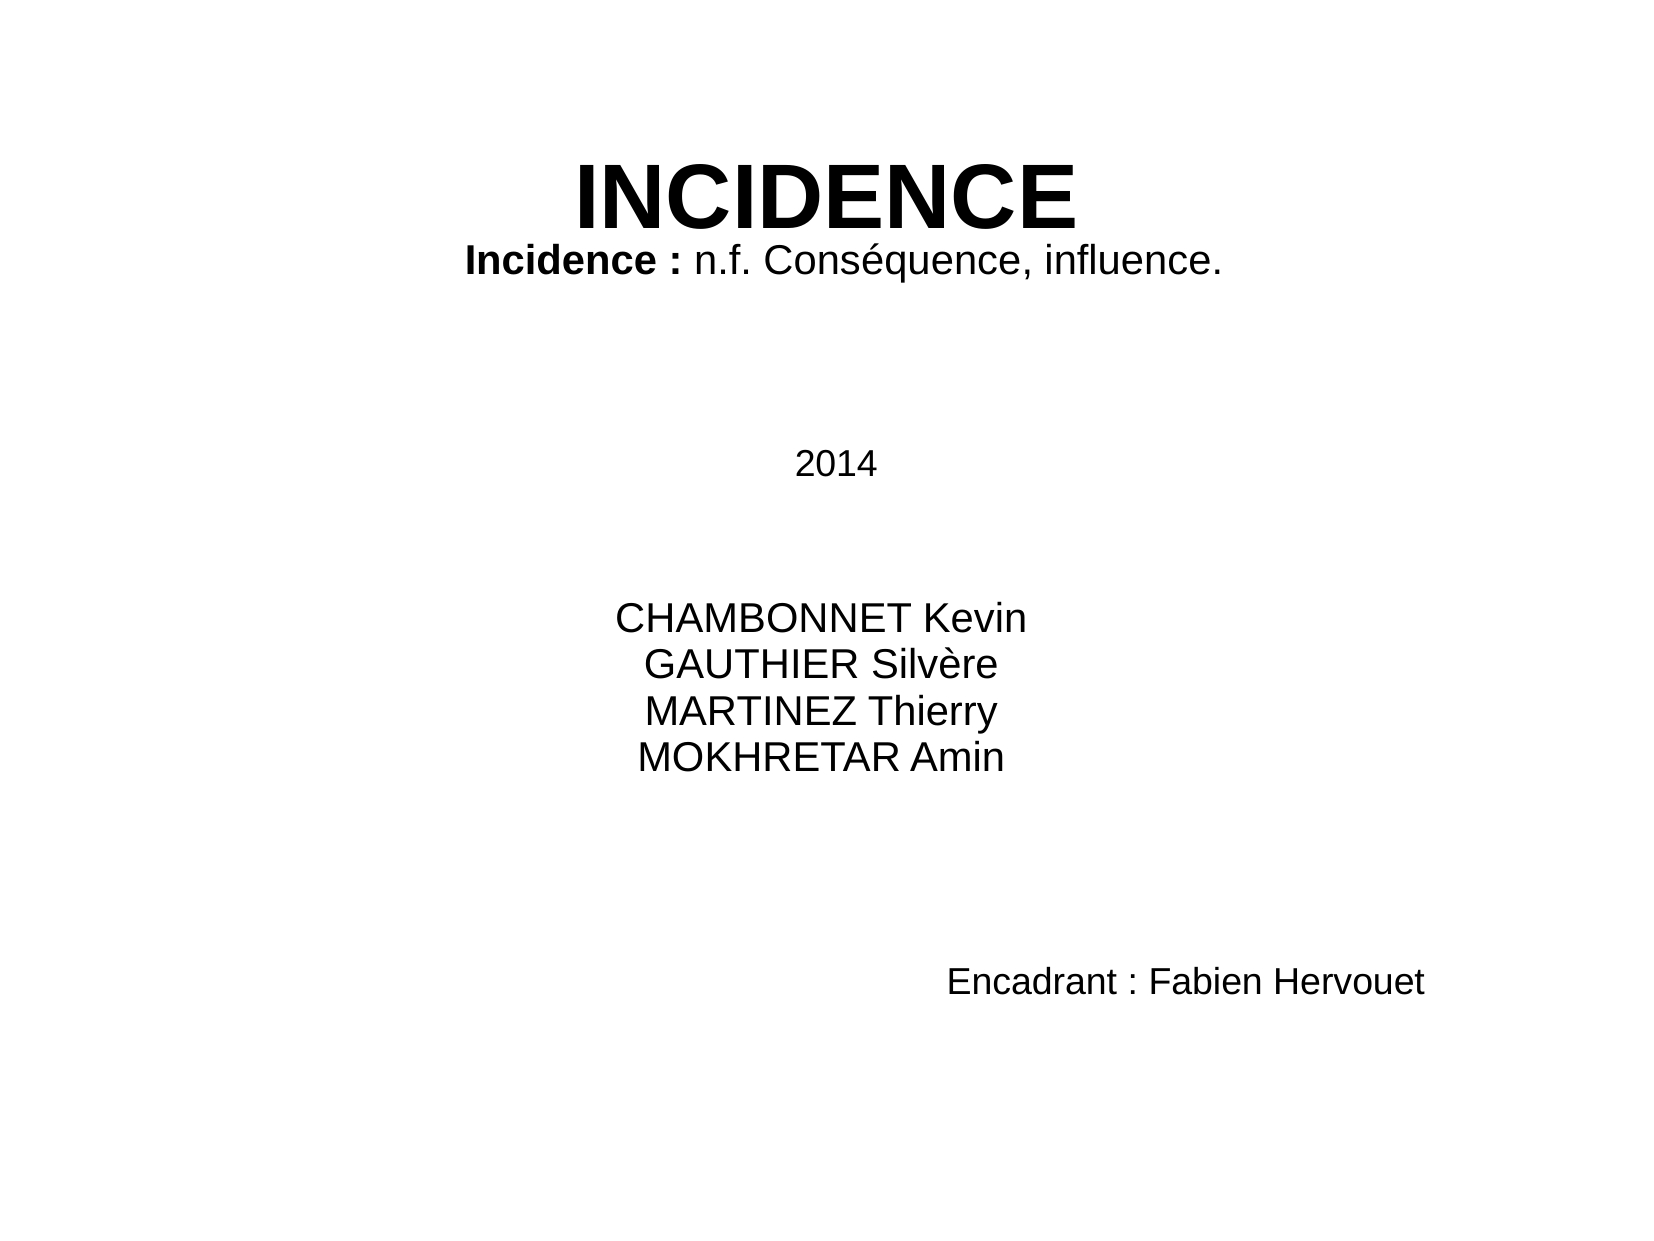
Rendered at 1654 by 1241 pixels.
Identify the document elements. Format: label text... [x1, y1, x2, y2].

text_box CHAMBONNET Kevin GAUTHIER Silvère MARTINEZ Thierry MOKHRETAR Amin [82, 290, 1561, 1010]
text_box 2014 [780, 435, 893, 492]
title INCIDENCE [82, 92, 1571, 301]
text_box Encadrant : Fabien Hervouet [931, 952, 1441, 1010]
text_box Incidence : n.f. Conséquence, influence. [450, 229, 1239, 291]
